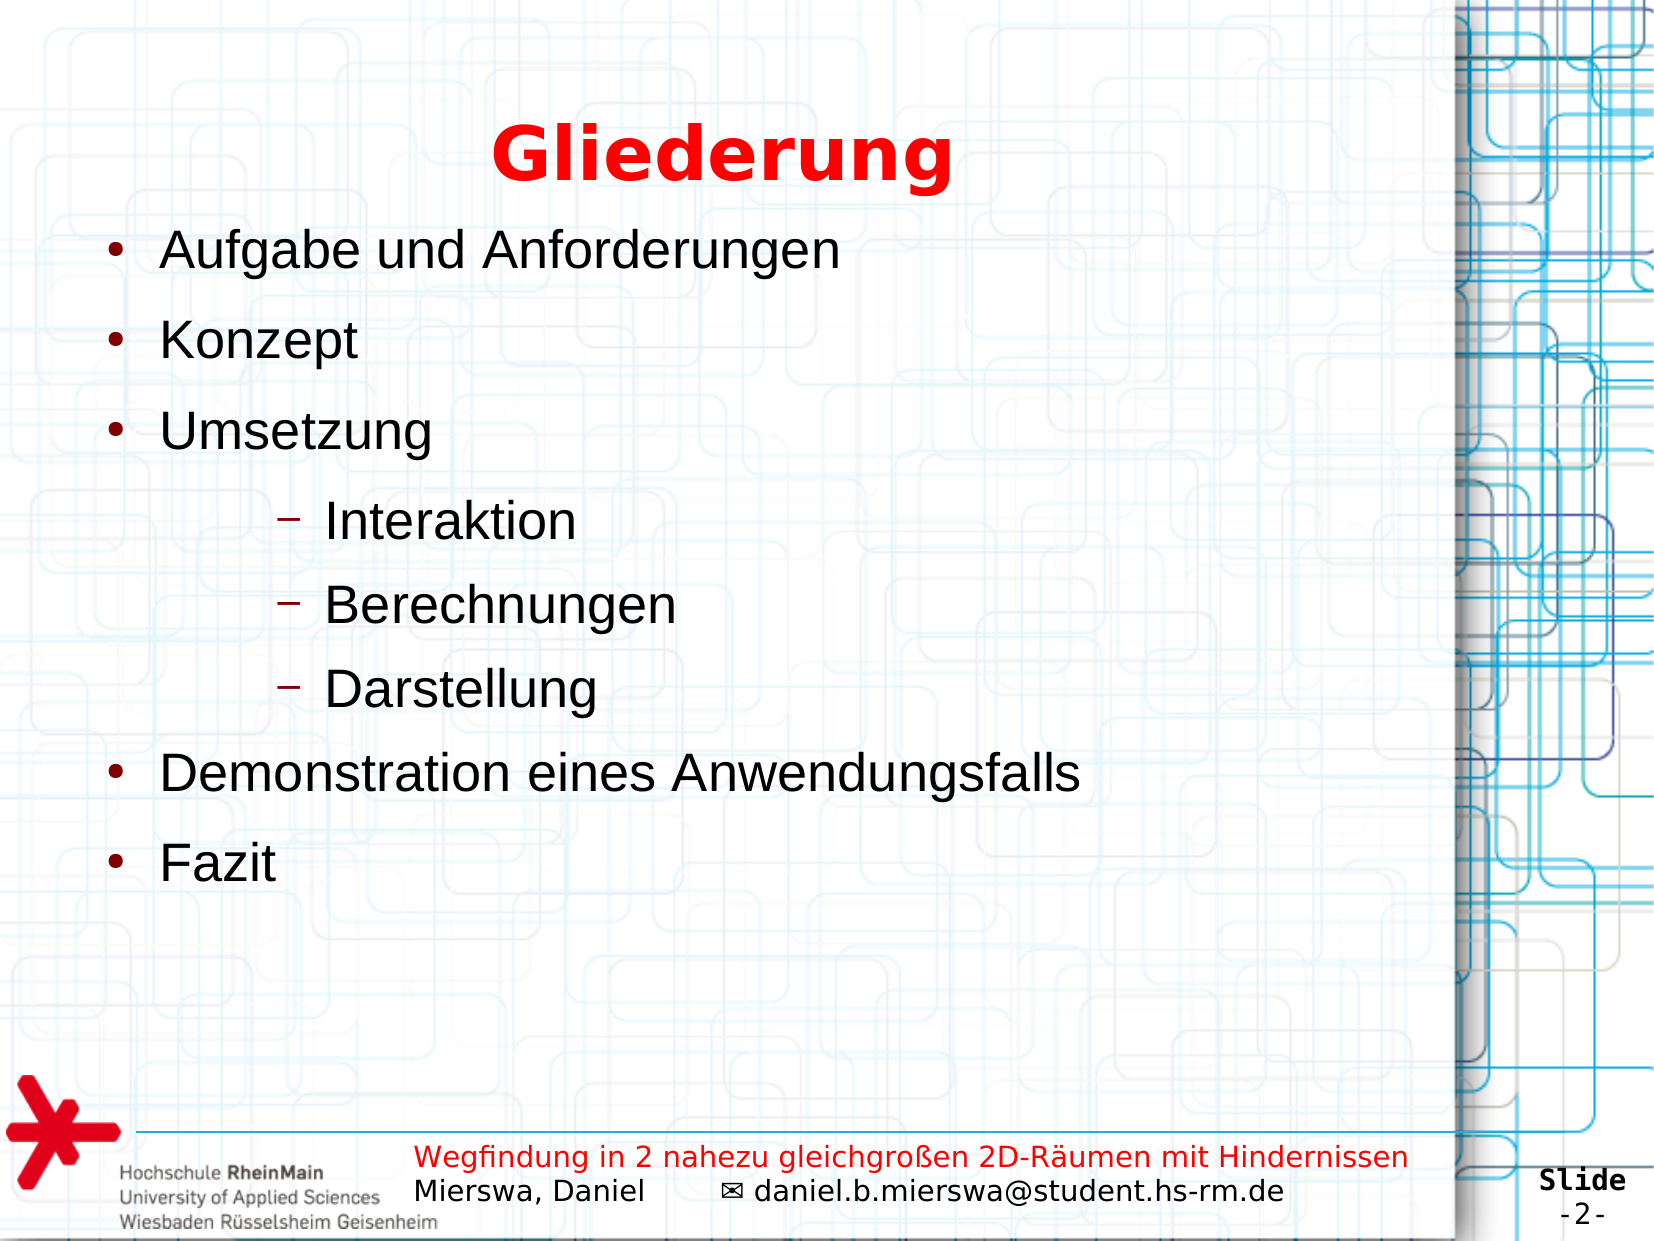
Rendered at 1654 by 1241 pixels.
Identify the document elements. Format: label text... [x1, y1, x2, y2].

list Aufgabe und Anforderungen Konzept Umsetzung Interaktion Berechnungen Darstellung Demonstration eines Anwendungsfalls Fazit [88, 219, 1424, 1034]
picture [0, 0, 1654, 1241]
title Gliederung [29, 70, 1418, 239]
